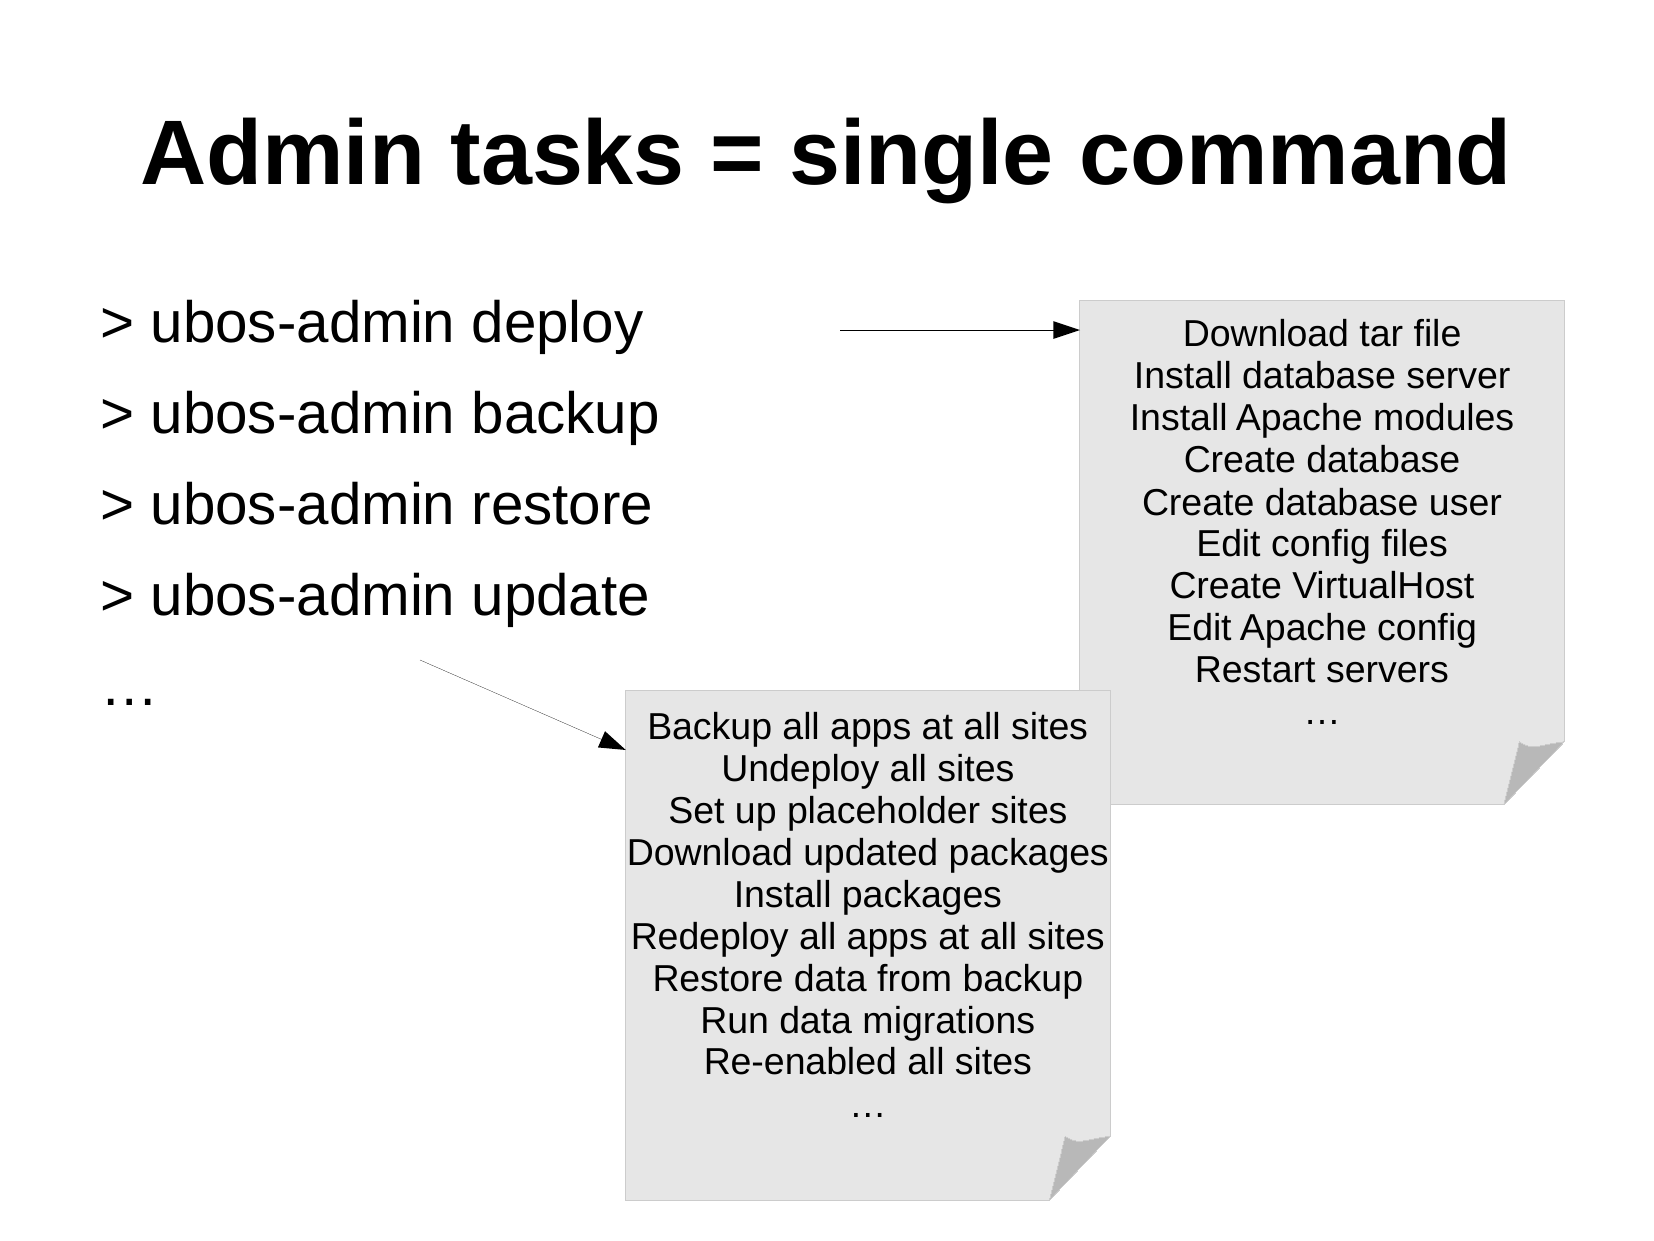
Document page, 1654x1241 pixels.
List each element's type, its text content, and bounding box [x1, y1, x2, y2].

text_box Backup all apps at all sites Undeploy all sites Set up placeholder sites Download updated packages Install packages Redeploy all apps at all sites Restore data from backup Run data migrations Re-enabled all sites … [625, 690, 1111, 1201]
text_box Download tar file Install database server Install Apache modules Create database Create database user Edit config files Create VirtualHost Edit Apache config Restart servers … [1079, 300, 1565, 805]
title Admin tasks = single command [82, 49, 1571, 257]
list > ubos-admin deploy > ubos-admin backup > ubos-admin restore > ubos-admin update … [82, 290, 1571, 1010]
